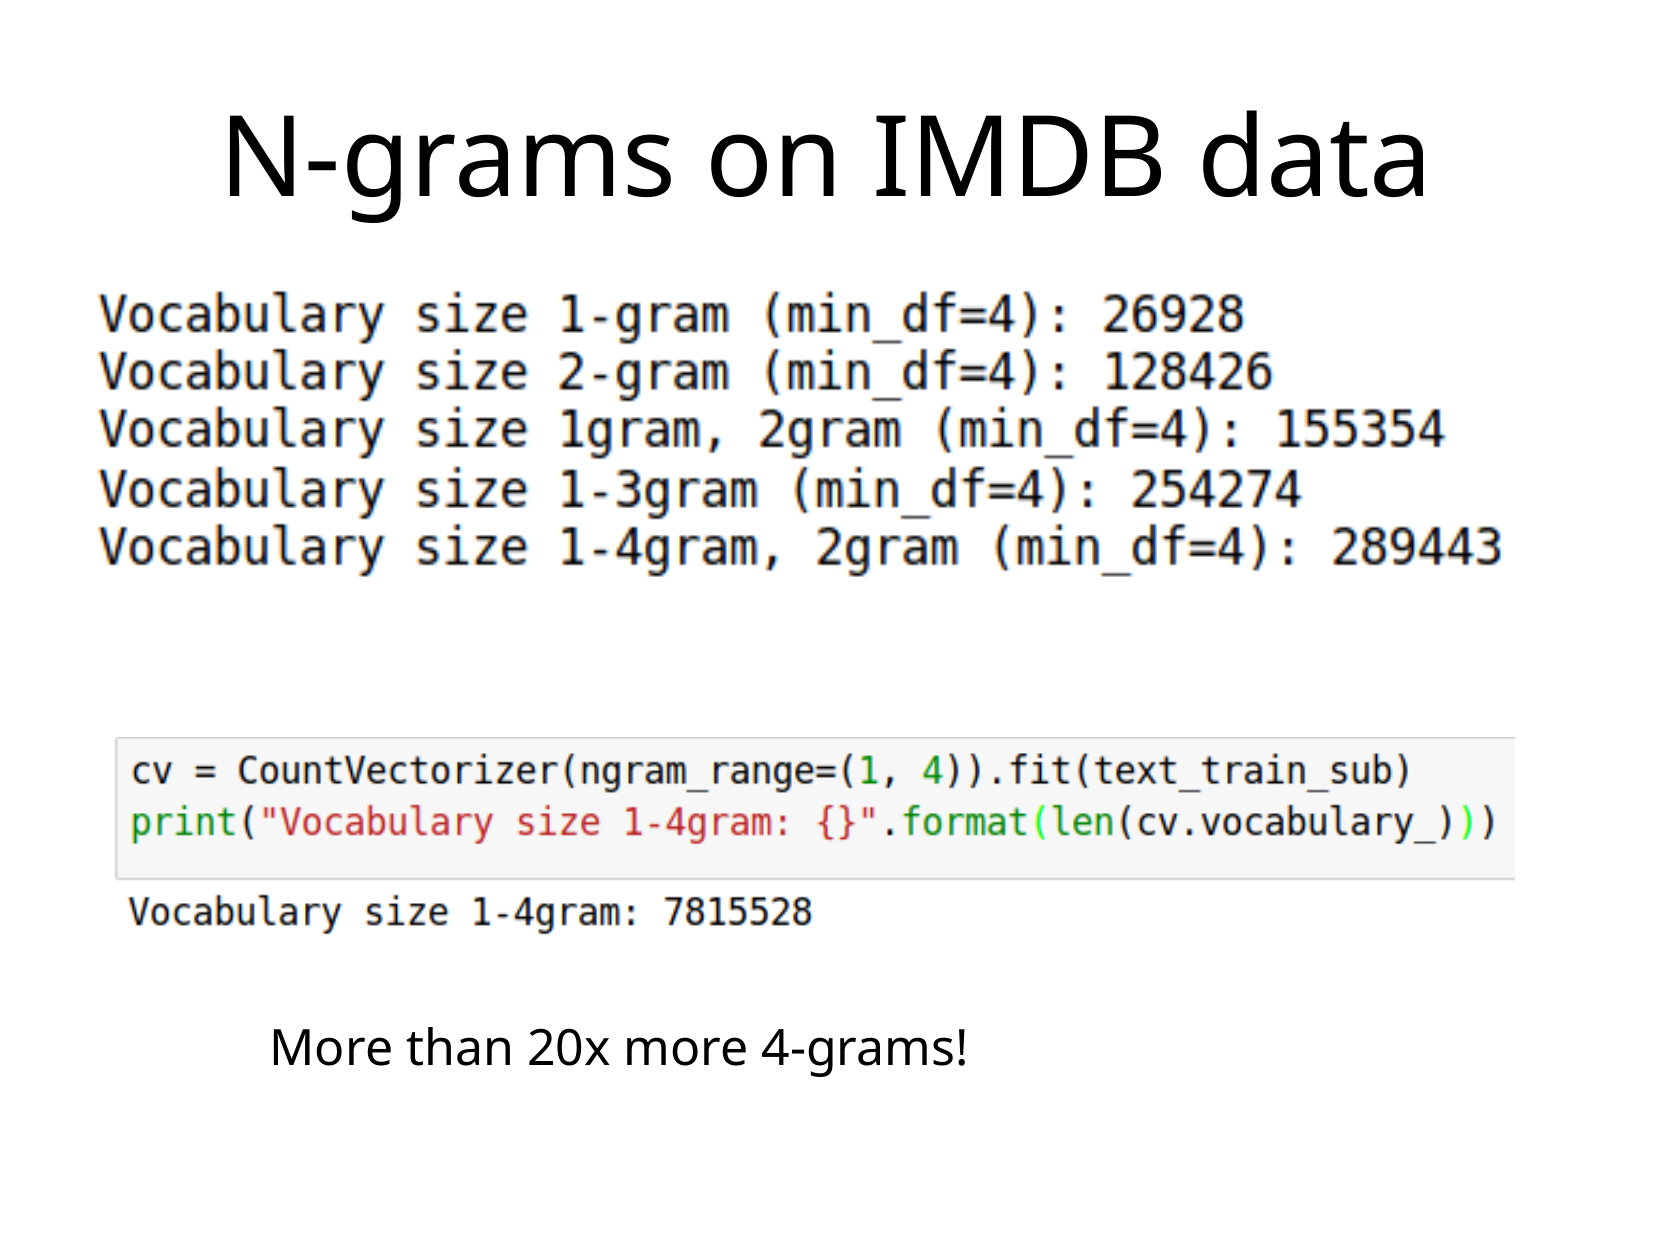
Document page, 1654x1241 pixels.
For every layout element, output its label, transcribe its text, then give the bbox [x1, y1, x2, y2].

title N-grams on IMDB data [82, 49, 1571, 257]
picture [105, 737, 1515, 961]
text_box More than 20x more 4-grams! [255, 1004, 1276, 1096]
picture [82, 284, 1521, 601]
